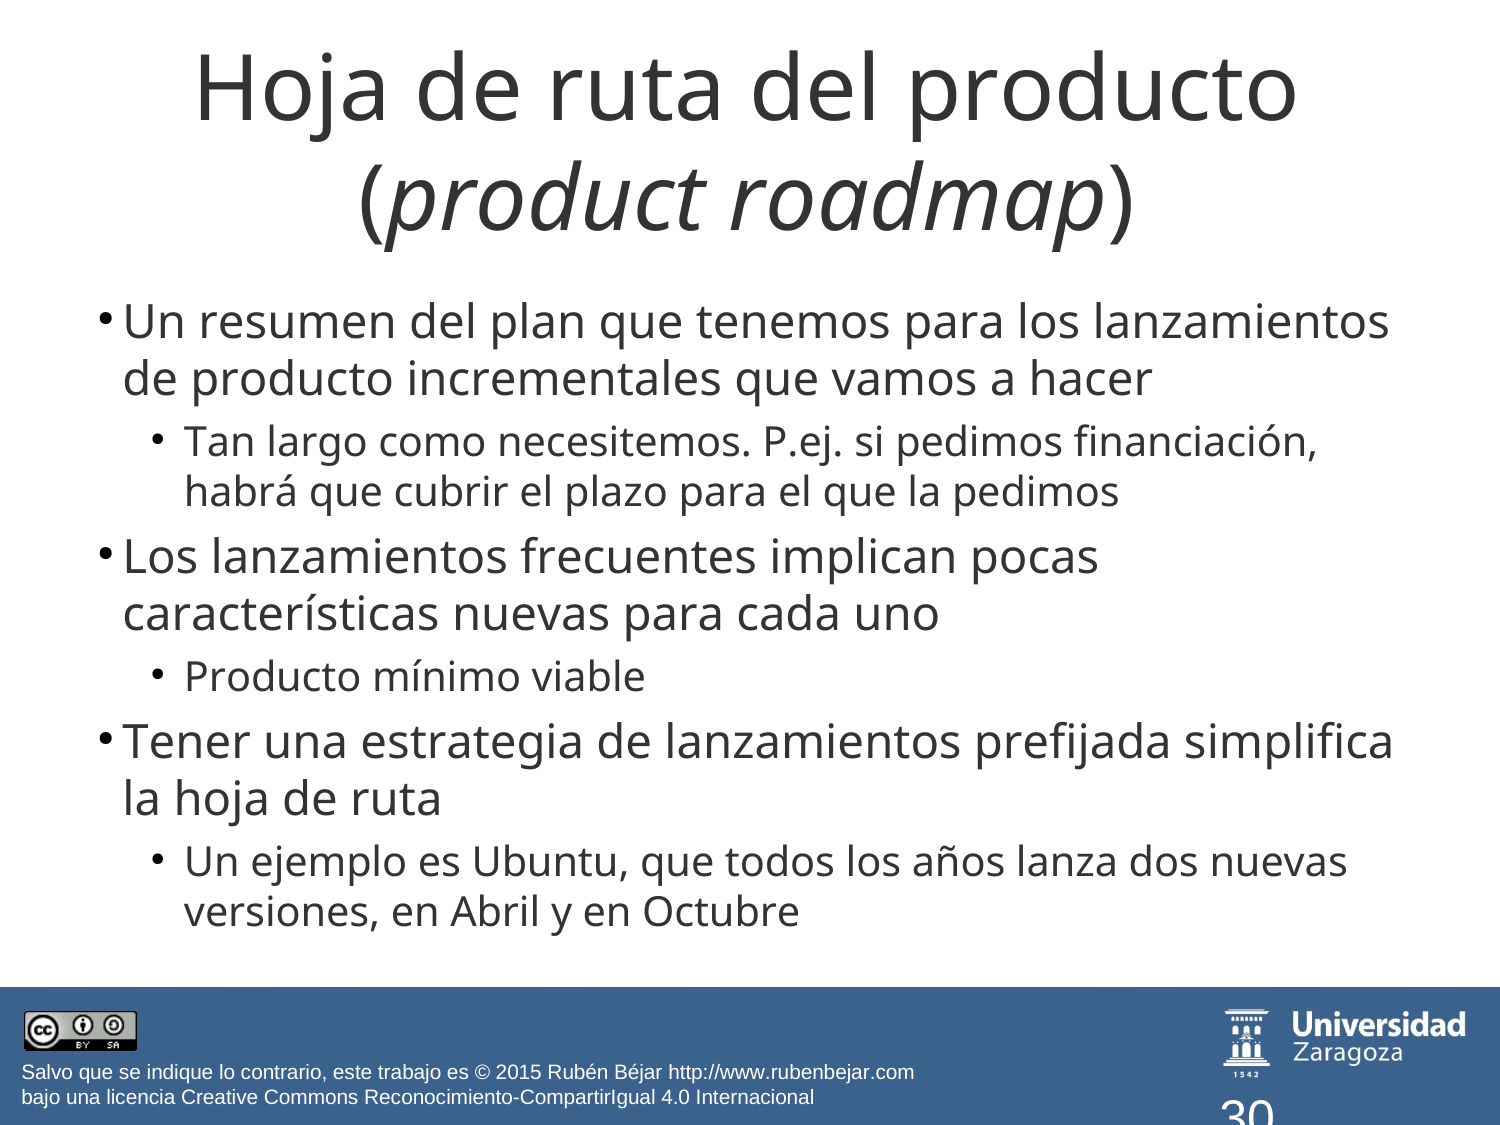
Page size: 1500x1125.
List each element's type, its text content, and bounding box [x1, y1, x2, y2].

picture [1253, 1104, 1268, 1125]
list Un resumen del plan que tenemos para los lanzamientos de producto incrementales que vamos a hacer Tan largo como necesitemos. P.ej. si pedimos financiación, habrá que cubrir el plazo para el que la pedimos Los lanzamientos frecuentes implican pocas características nuevas para cada uno Producto mínimo viable Tener una estrategia de lanzamientos prefijada simplifica la hoja de ruta Un ejemplo es Ubuntu, que todos los años lanza dos nuevas versiones, en Abril y en Octubre [82, 283, 1418, 957]
picture [0, 987, 1500, 1125]
title Hoja de ruta del producto (product roadmap) [74, 21, 1420, 257]
